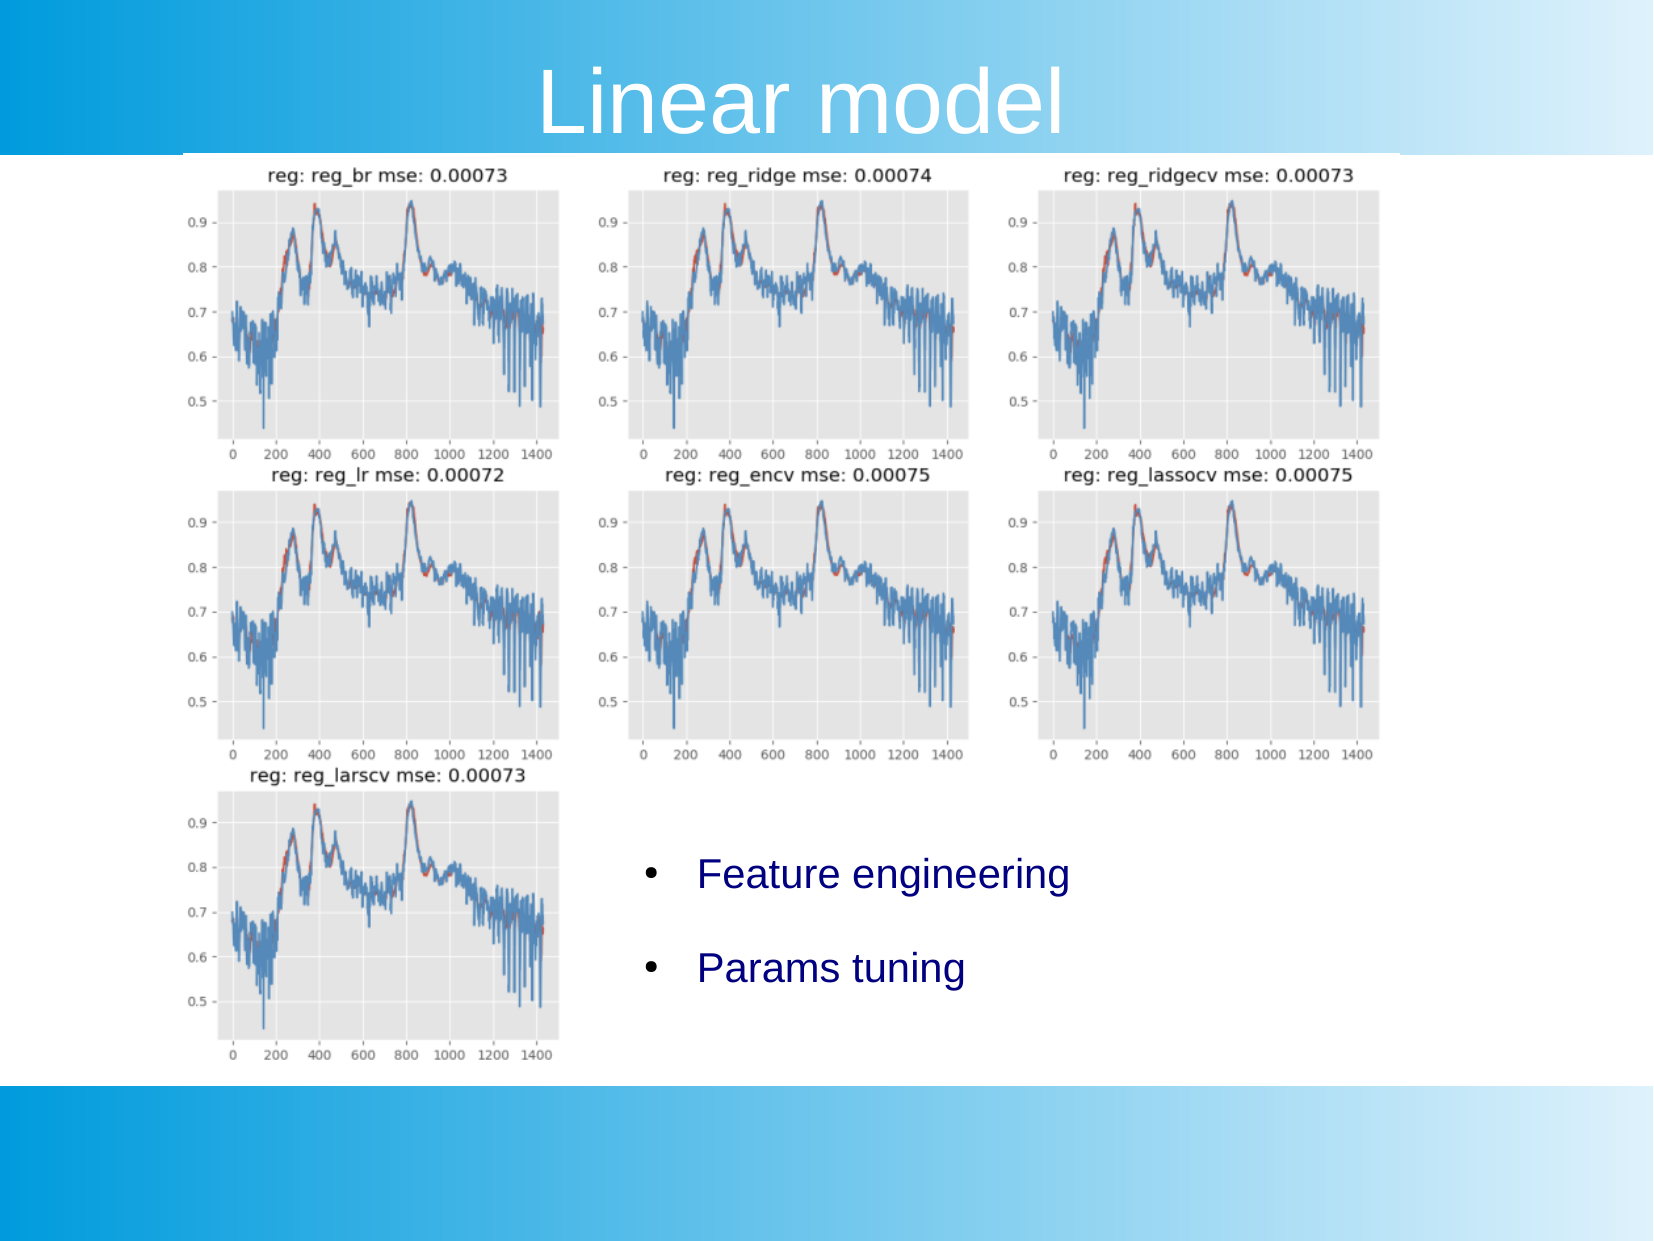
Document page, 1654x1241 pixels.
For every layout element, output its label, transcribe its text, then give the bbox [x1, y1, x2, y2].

list Feature engineering [626, 850, 1453, 910]
list Params tuning [626, 944, 1453, 1004]
picture [183, 153, 1400, 1081]
title Linear model [82, 49, 1571, 155]
